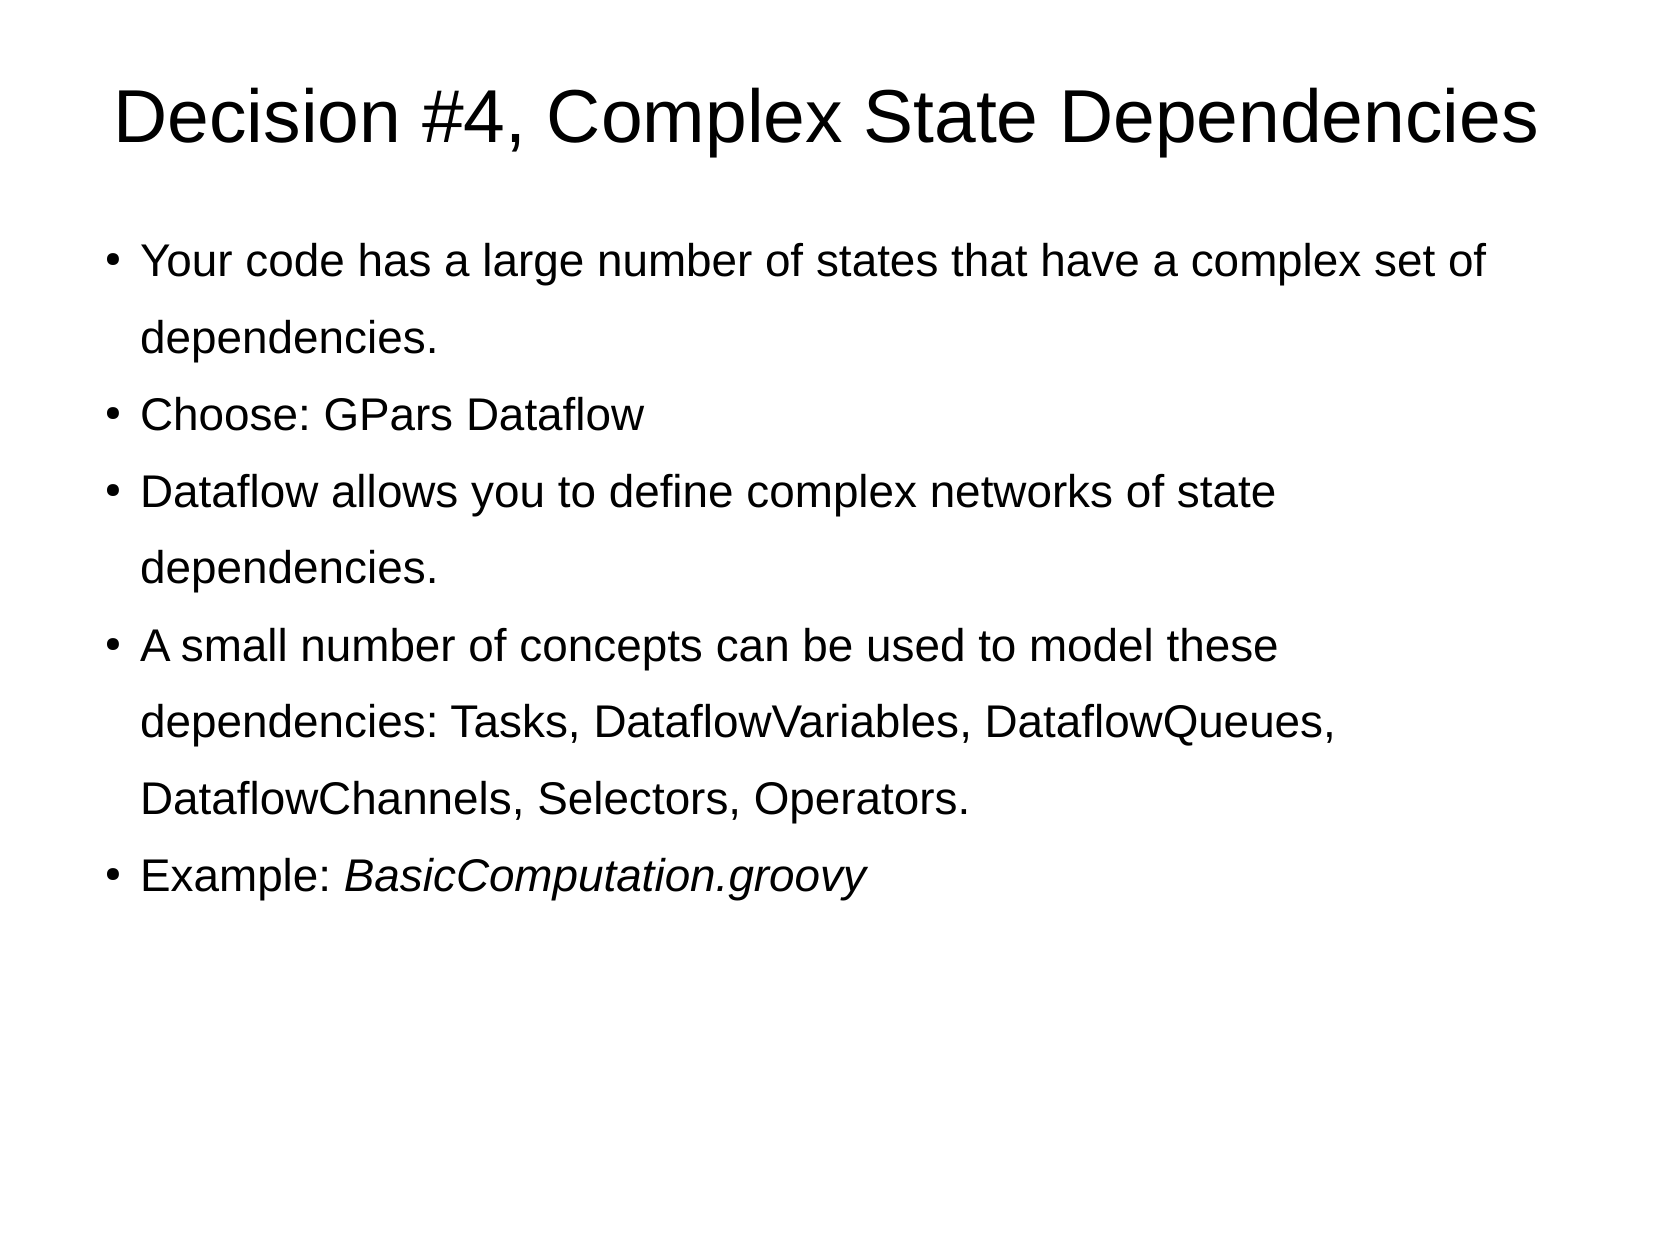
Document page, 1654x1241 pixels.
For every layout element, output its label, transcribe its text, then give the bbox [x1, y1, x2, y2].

text_box Your code has a large number of states that have a complex set of dependencies. Choose: GPars Dataflow Dataflow allows you to define complex networks of state dependencies. A small number of concepts can be used to model these dependencies: Tasks, DataflowVariables, DataflowQueues, DataflowChannels, Selectors, Operators. Example: BasicComputation.groovy [90, 201, 1561, 1054]
title Decision #4, Complex State Dependencies [82, 49, 1571, 184]
